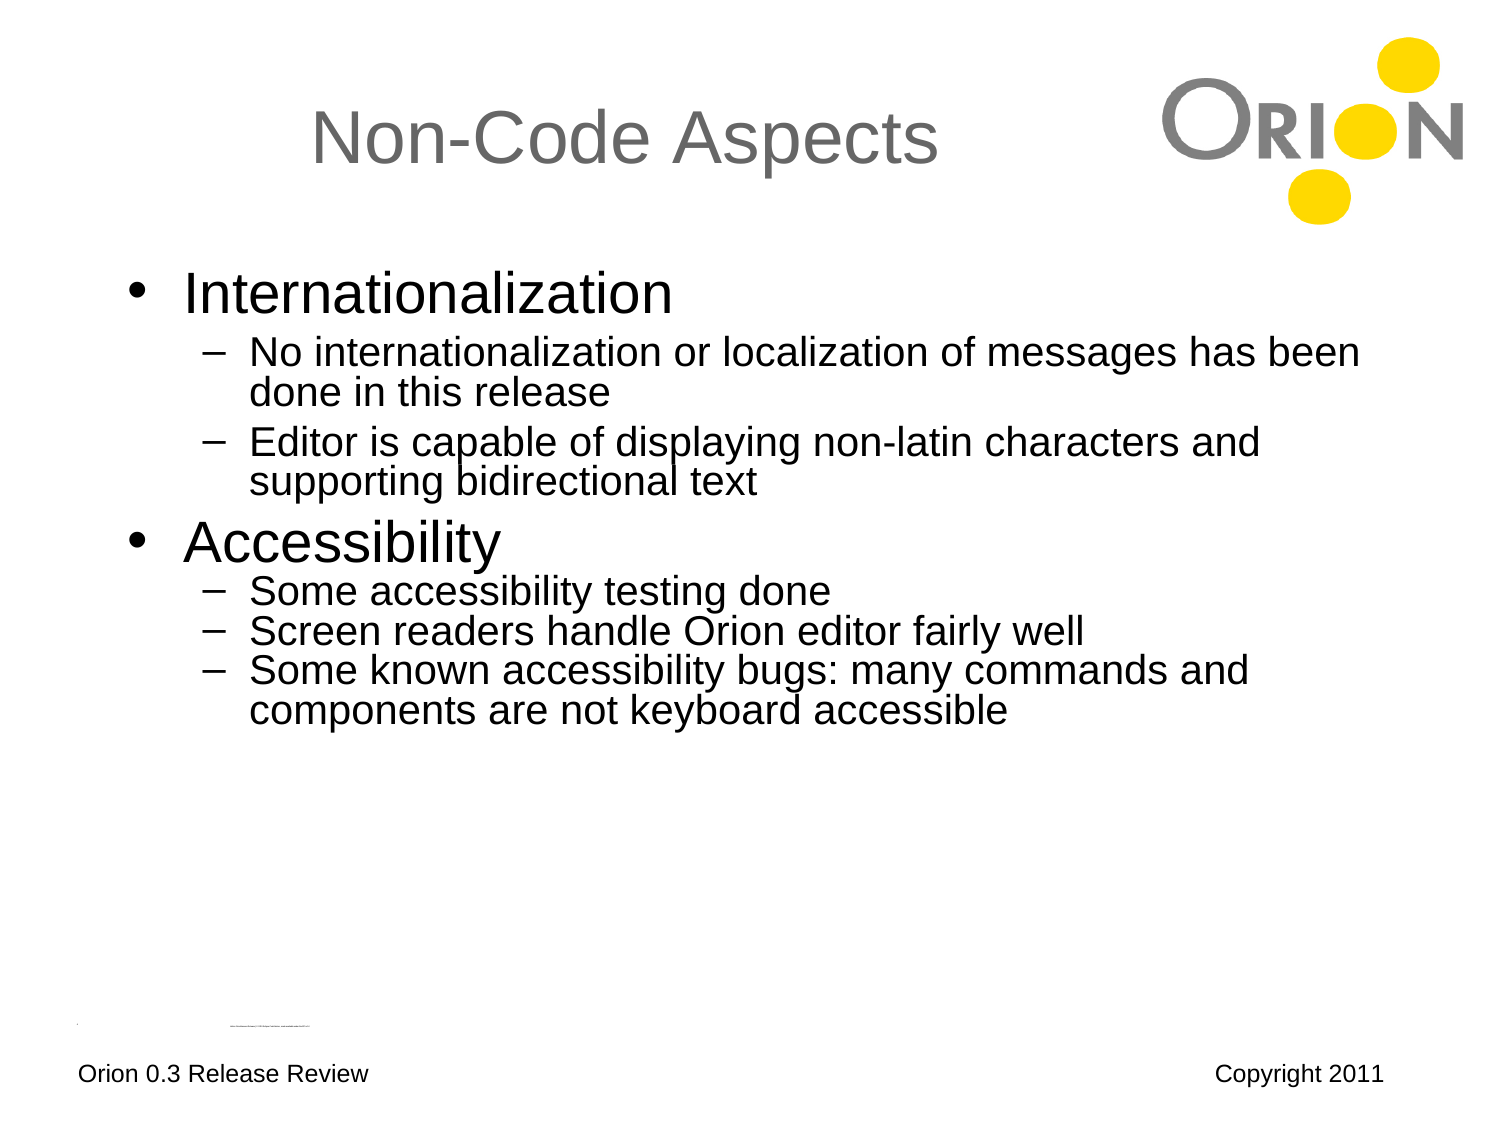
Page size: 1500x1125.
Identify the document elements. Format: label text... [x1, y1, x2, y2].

picture [1162, 37, 1463, 225]
title Non-Code Aspects [74, 45, 1176, 233]
list Internationalization No internationalization or localization of messages has been done in this release Editor is capable of displaying non-latin characters and supporting bidirectional text Accessibility Some accessibility testing done Screen readers handle Orion editor fairly well Some known accessibility bugs: many commands and components are not keyboard accessible [112, 261, 1463, 976]
